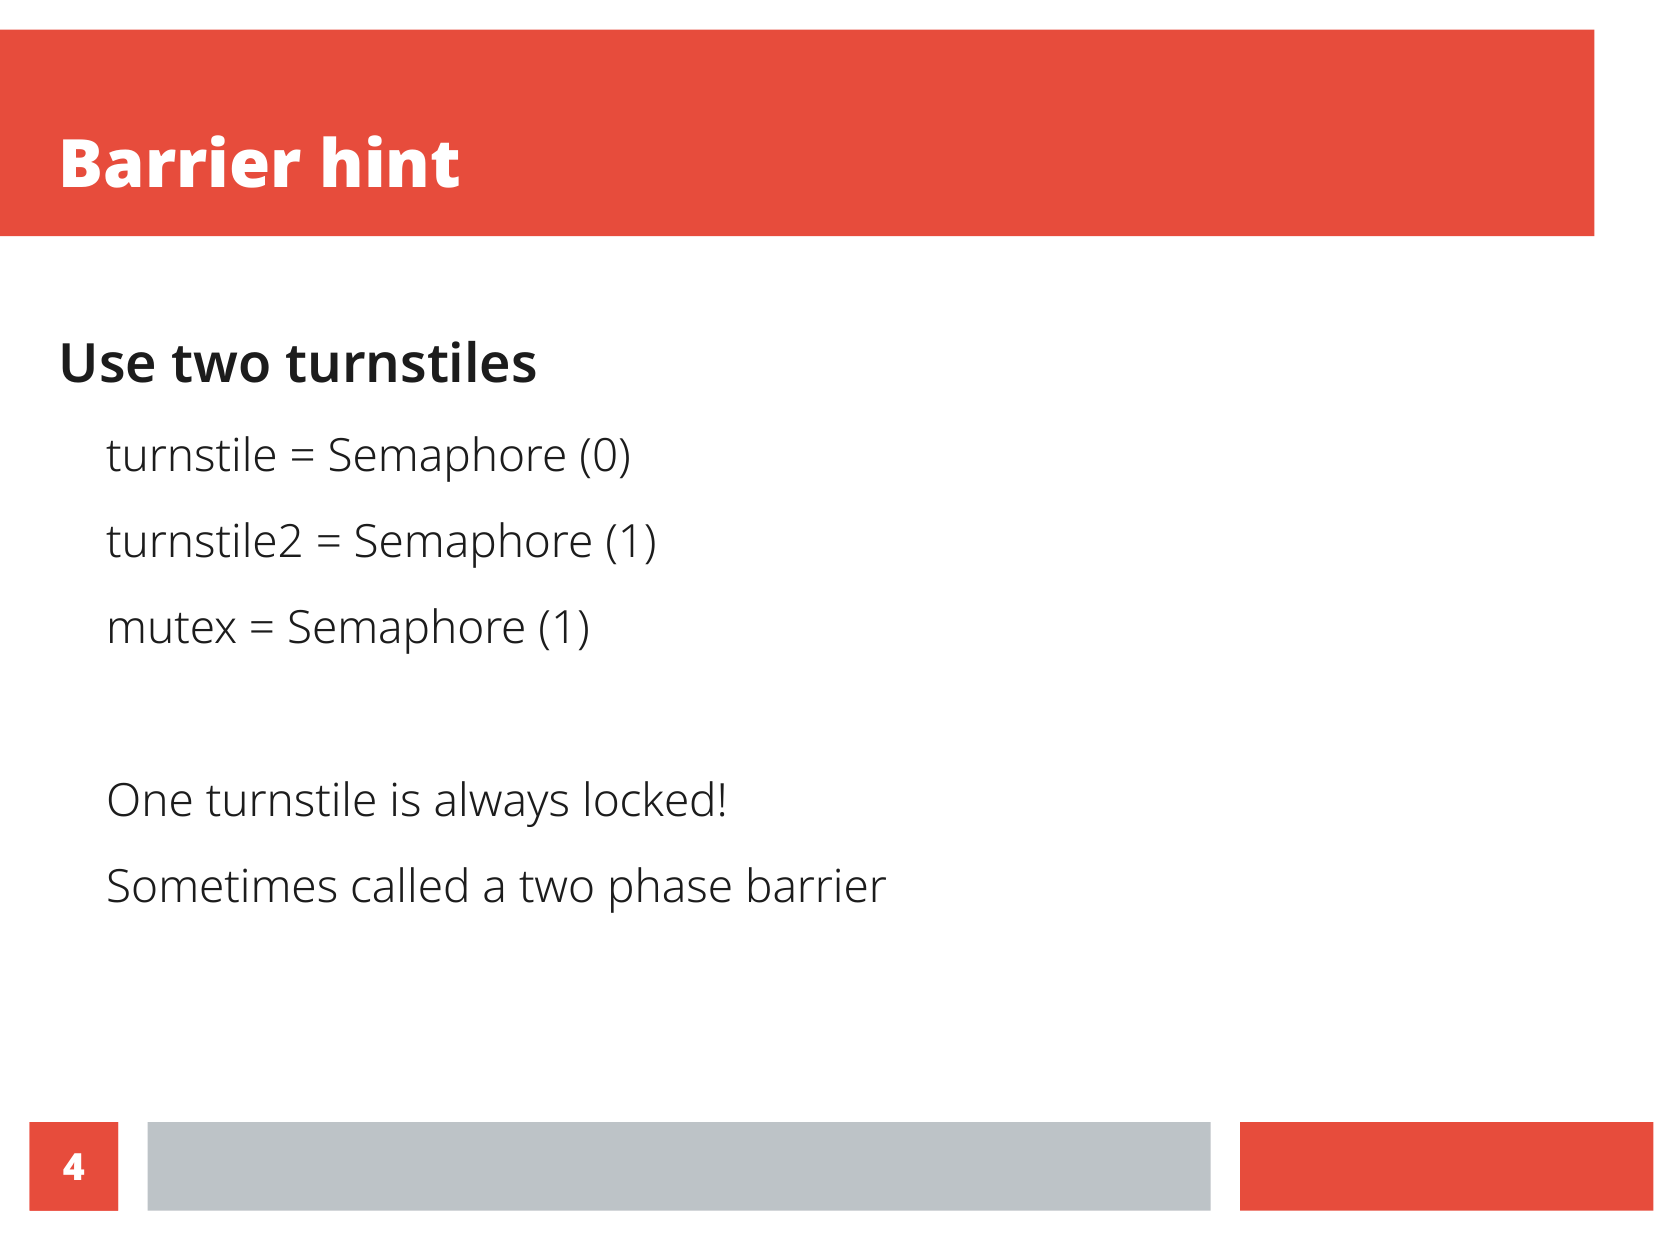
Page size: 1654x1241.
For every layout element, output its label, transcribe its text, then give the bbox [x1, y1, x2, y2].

list Use two turnstiles turnstile = Semaphore (0) turnstile2 = Semaphore (1) mutex = Semaphore (1) One turnstile is always locked! Sometimes called a two phase barrier [59, 324, 1565, 1093]
title Barrier hint [59, 59, 1595, 207]
